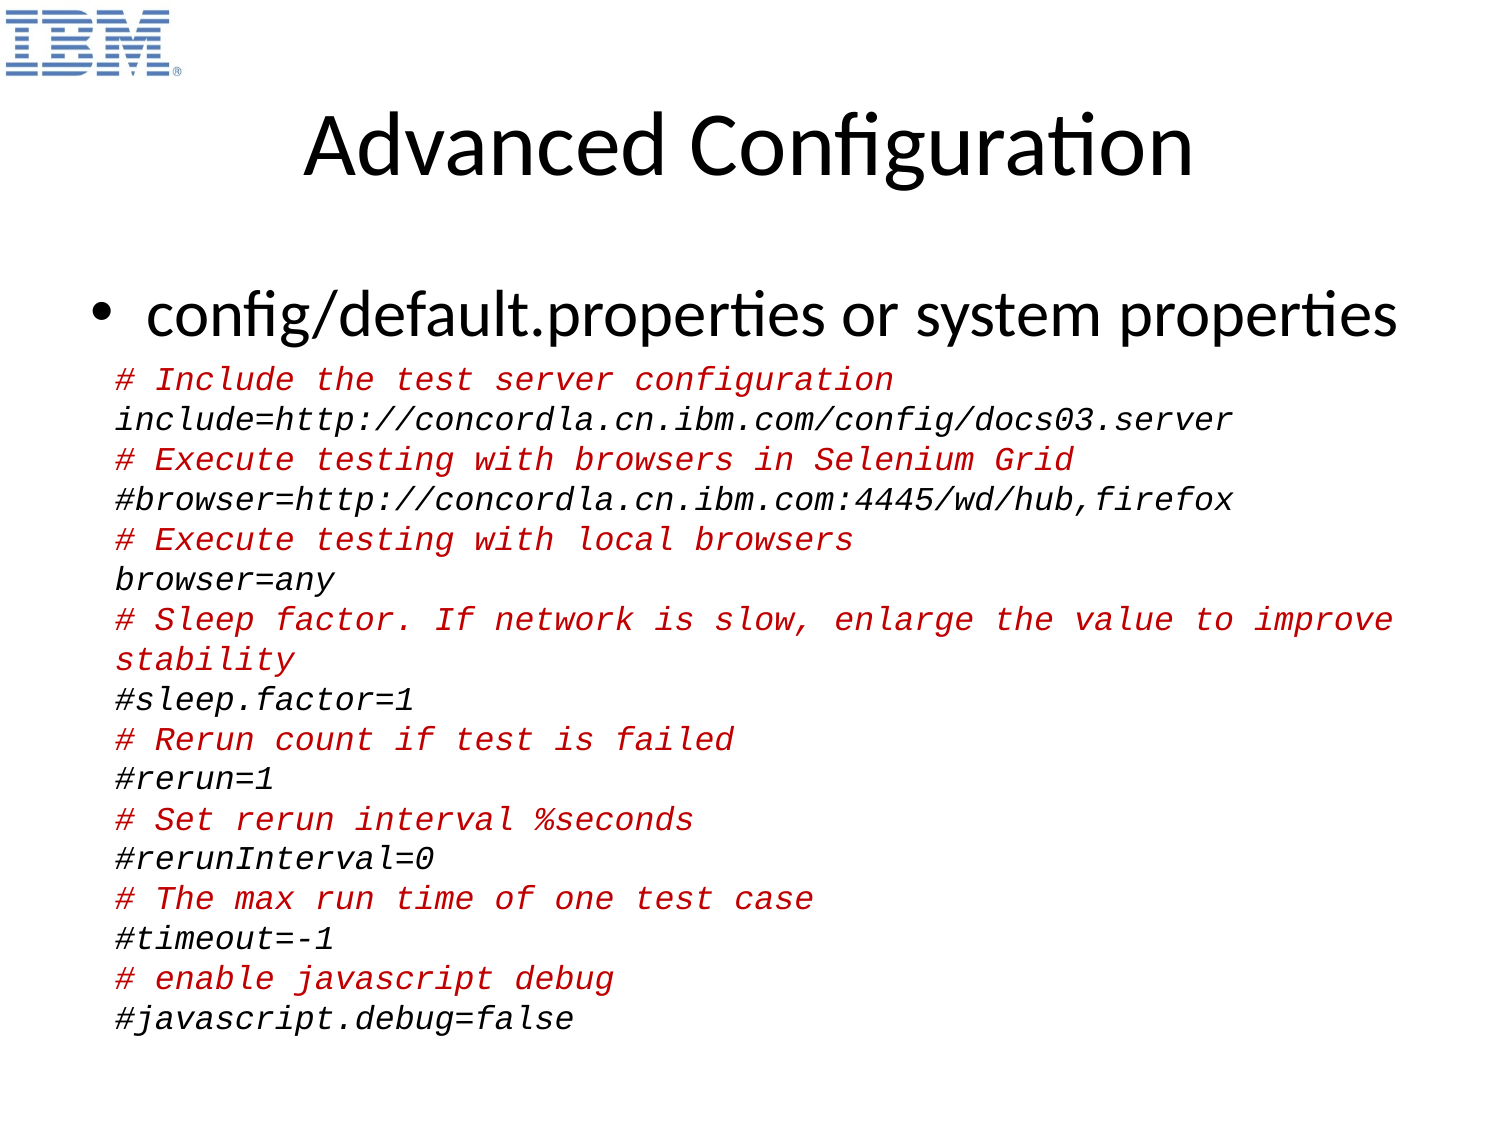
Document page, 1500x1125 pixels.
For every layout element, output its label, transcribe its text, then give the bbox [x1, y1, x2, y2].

title Advanced Configuration [75, 45, 1426, 233]
text_box # Include the test server configuration include=http://concordla.cn.ibm.com/config/docs03.server # Execute testing with browsers in Selenium Grid #browser=http://concordla.cn.ibm.com:4445/wd/hub,firefox # Execute testing with local browsers browser=any # Sleep factor. If network is slow, enlarge the value to improve stability #sleep.factor=1 # Rerun count if test is failed #rerun=1 # Set rerun interval %seconds #rerunInterval=0 # The max run time of one test case #timeout=-1 # enable javascript debug #javascript.debug=false [99, 350, 1475, 1052]
list config/default.properties or system properties [75, 262, 1426, 1005]
